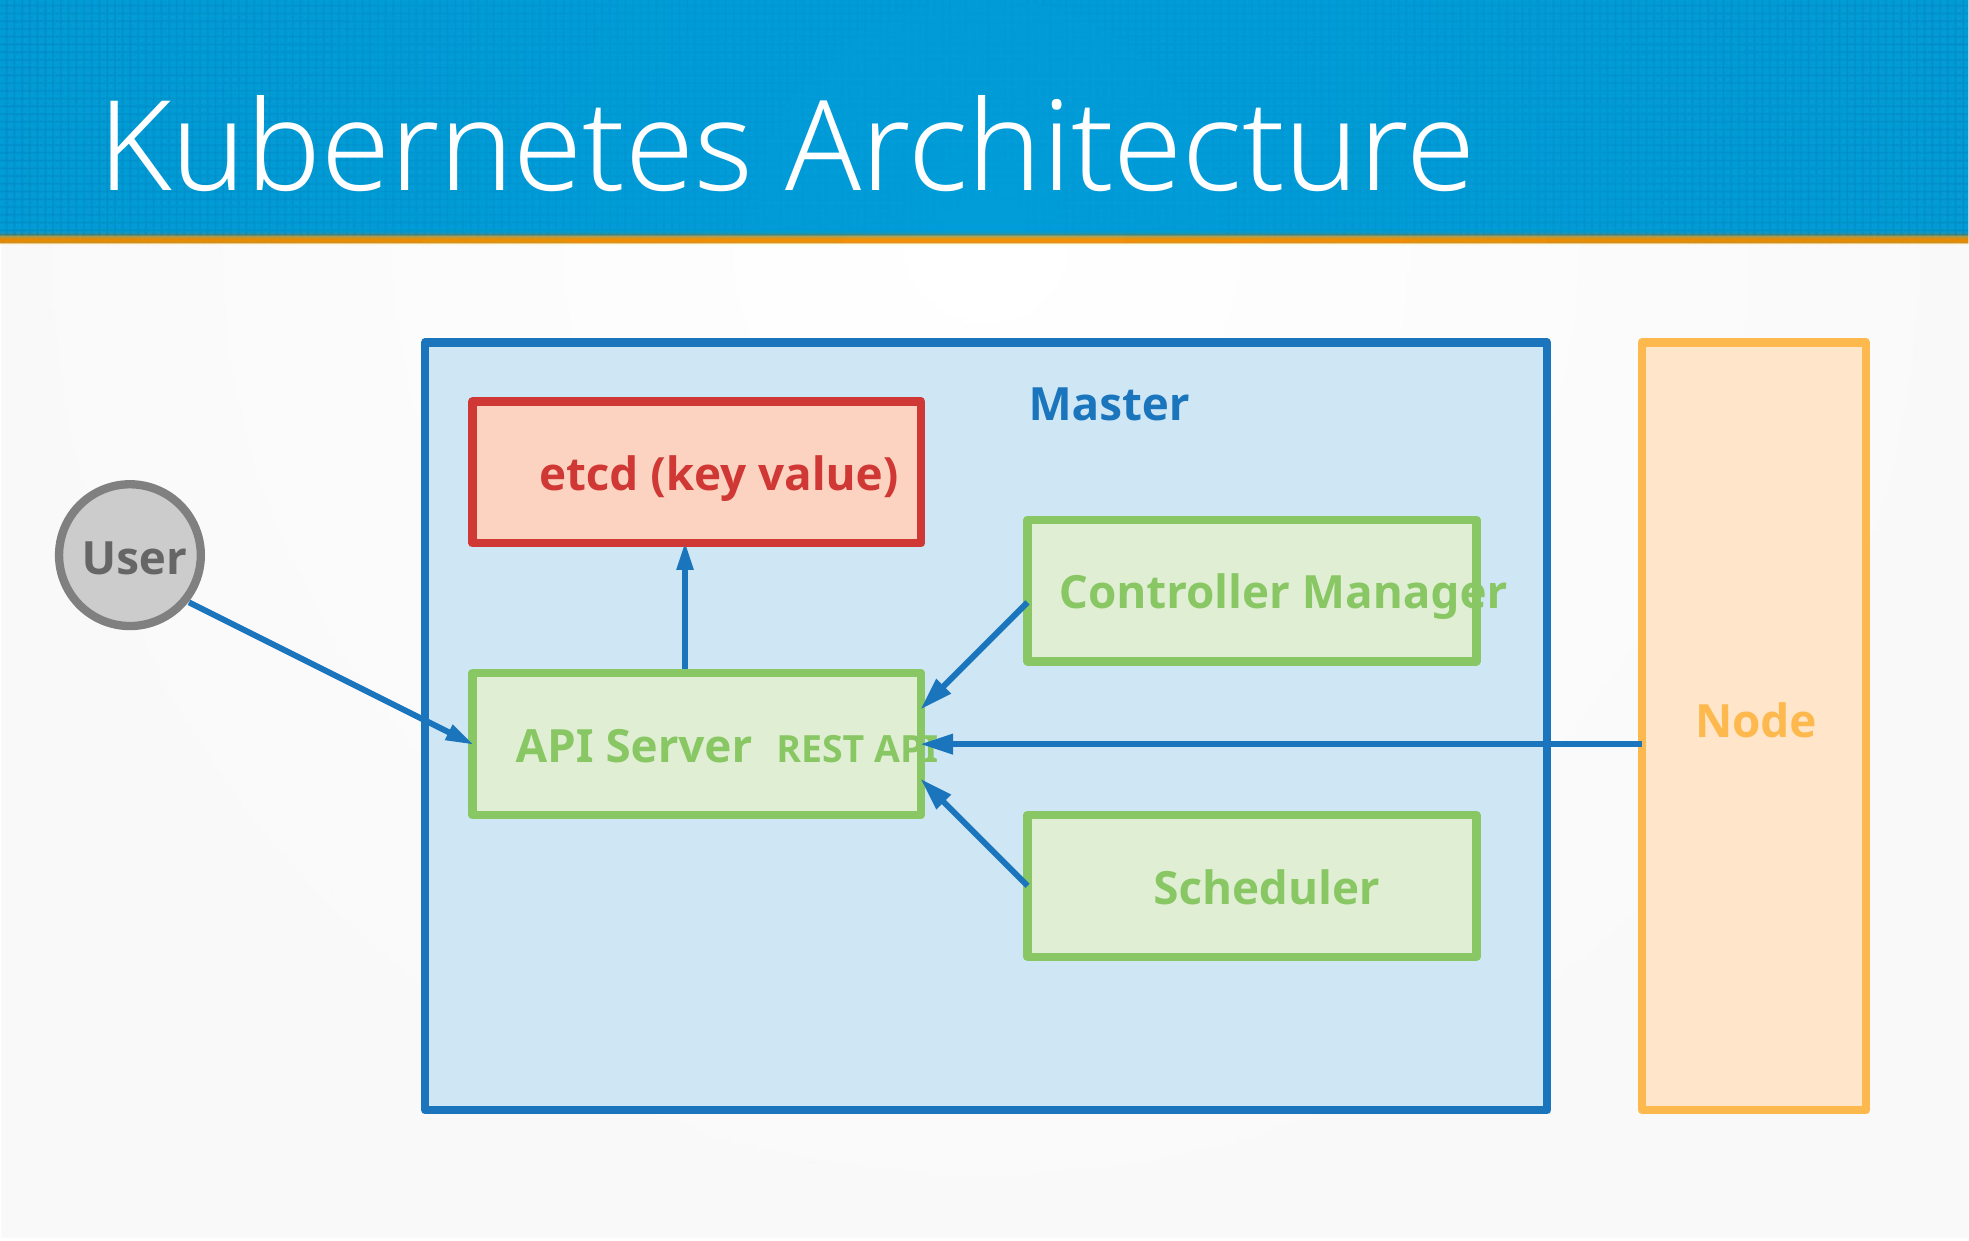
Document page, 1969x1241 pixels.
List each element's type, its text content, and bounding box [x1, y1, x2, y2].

text_box Node [1689, 685, 1808, 755]
text_box [59, 510, 75, 600]
text_box [95, 484, 164, 493]
text_box [425, 342, 1548, 1111]
text_box Scheduler [1147, 851, 1364, 922]
text_box [909, 740, 916, 748]
text_box Master [1022, 367, 1172, 438]
text_box [1641, 342, 1867, 1111]
text_box etcd (key value) [533, 438, 863, 508]
text_box Controller Manager [1052, 556, 1456, 626]
text_box [103, 621, 157, 627]
text_box API Server REST API [509, 710, 897, 780]
picture [0, 233, 1969, 1241]
text_box [195, 527, 201, 584]
title Kubernetes Architecture [98, 19, 1870, 227]
text_box User [75, 493, 195, 621]
